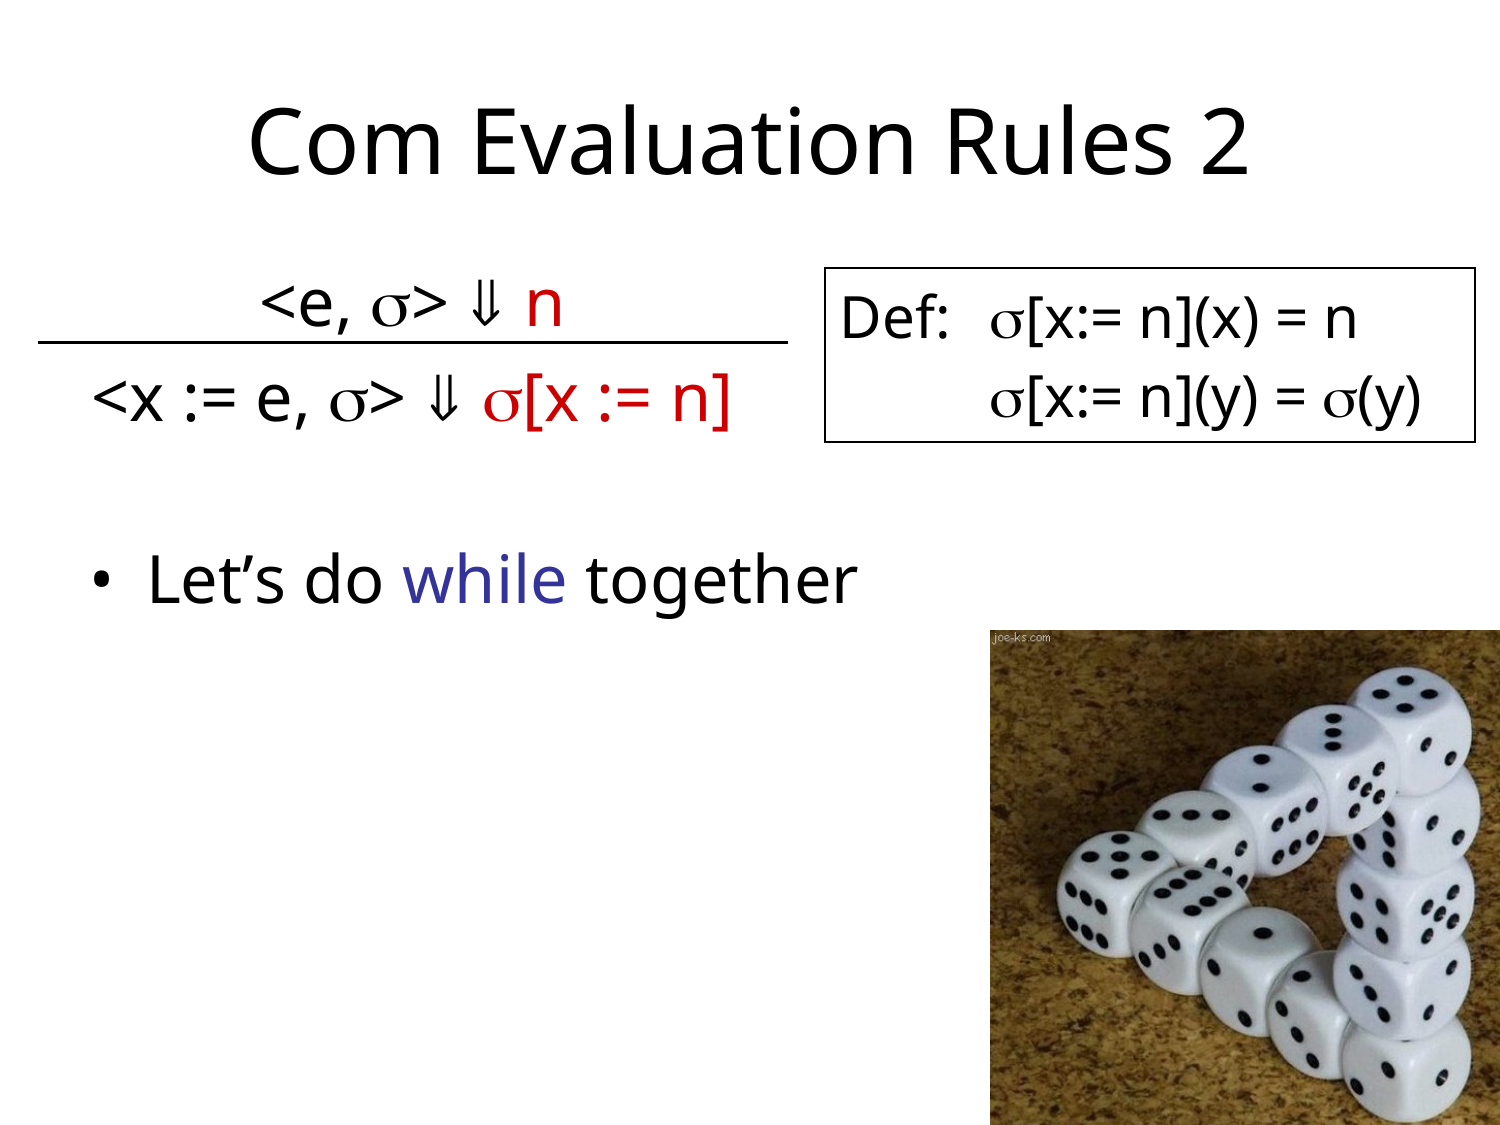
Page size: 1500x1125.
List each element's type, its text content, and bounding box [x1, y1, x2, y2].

text_box <x := e, >  [x := n] [37, 343, 788, 438]
text_box Def: [x:= n](x) = n [x:= n](y) = (y) [824, 268, 1476, 443]
title Com Evaluation Rules 2 [75, 45, 1426, 233]
picture [990, 630, 1500, 1125]
text_box <e, >  n [37, 247, 788, 341]
list Let’s do while together [75, 524, 1426, 1005]
